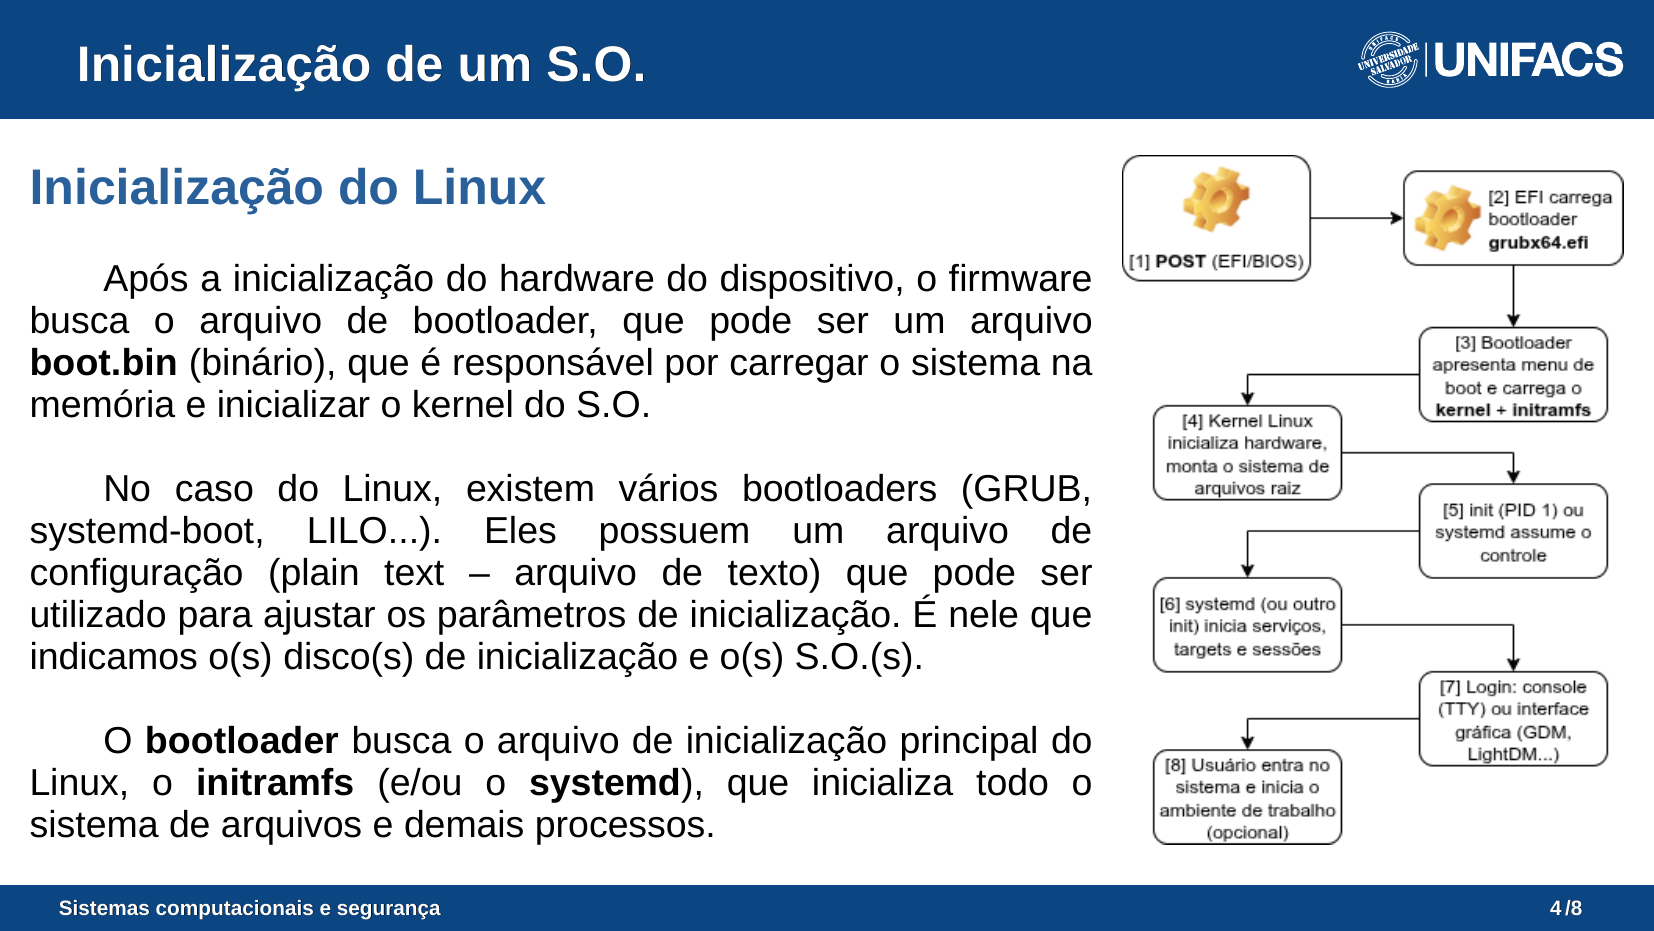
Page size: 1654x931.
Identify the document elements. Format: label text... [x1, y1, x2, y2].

picture [1122, 155, 1624, 845]
text_box Inicialização do Linux Após a inicialização do hardware do dispositivo, o firmware busca o arquivo de bootloader, que pode ser um arquivo boot.bin (binário), que é responsável por carregar o sistema na memória e inicializar o kernel do S.O. No caso do Linux, existem vários bootloaders (GRUB, systemd-boot, LILO...). Eles possuem um arquivo de configuração (plain text – arquivo de texto) que pode ser utilizado para ajustar os parâmetros de inicialização. É nele que indicamos o(s) disco(s) de inicialização e o(s) S.O.(s). O bootloader busca o arquivo de inicialização principal do Linux, o initramfs (e/ou o systemd), que inicializa todo o sistema de arquivos e demais processos. [29, 159, 1093, 888]
text_box Inicialização de um S.O. [76, 7, 1329, 120]
